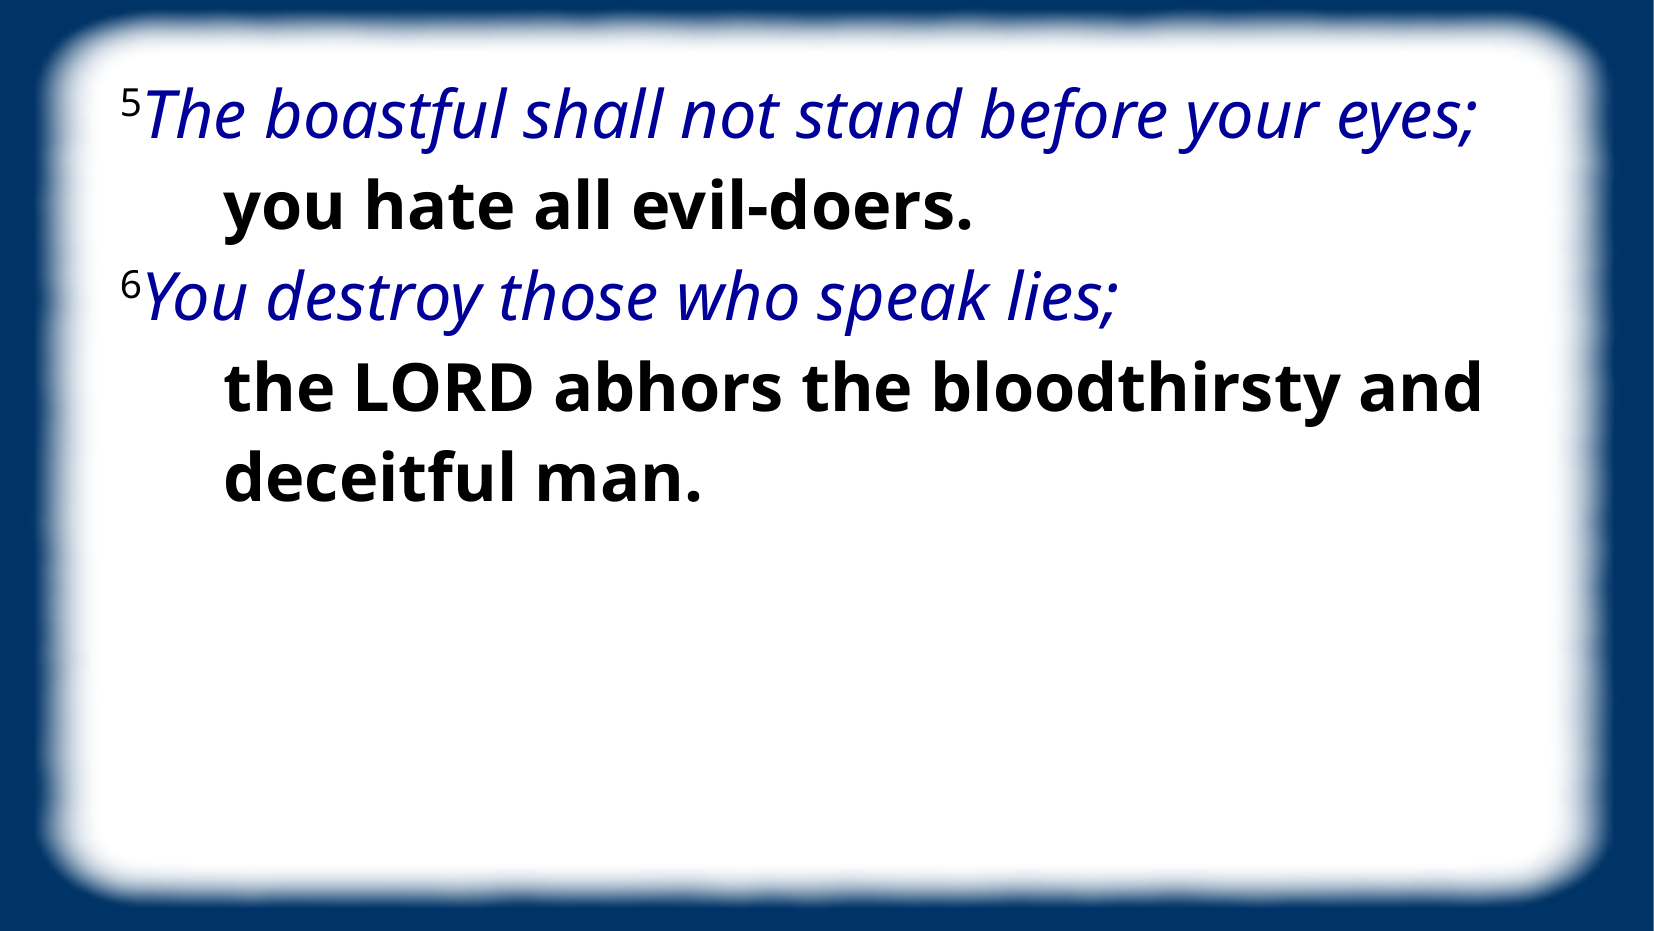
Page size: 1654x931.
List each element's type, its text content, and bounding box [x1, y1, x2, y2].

picture [0, 0, 1654, 931]
text_box 5The boastful shall not stand before your eyes; you hate all evil-doers. 6You destroy those who speak lies; the LORD abhors the bloodthirsty and deceitful man. [105, 60, 1561, 519]
